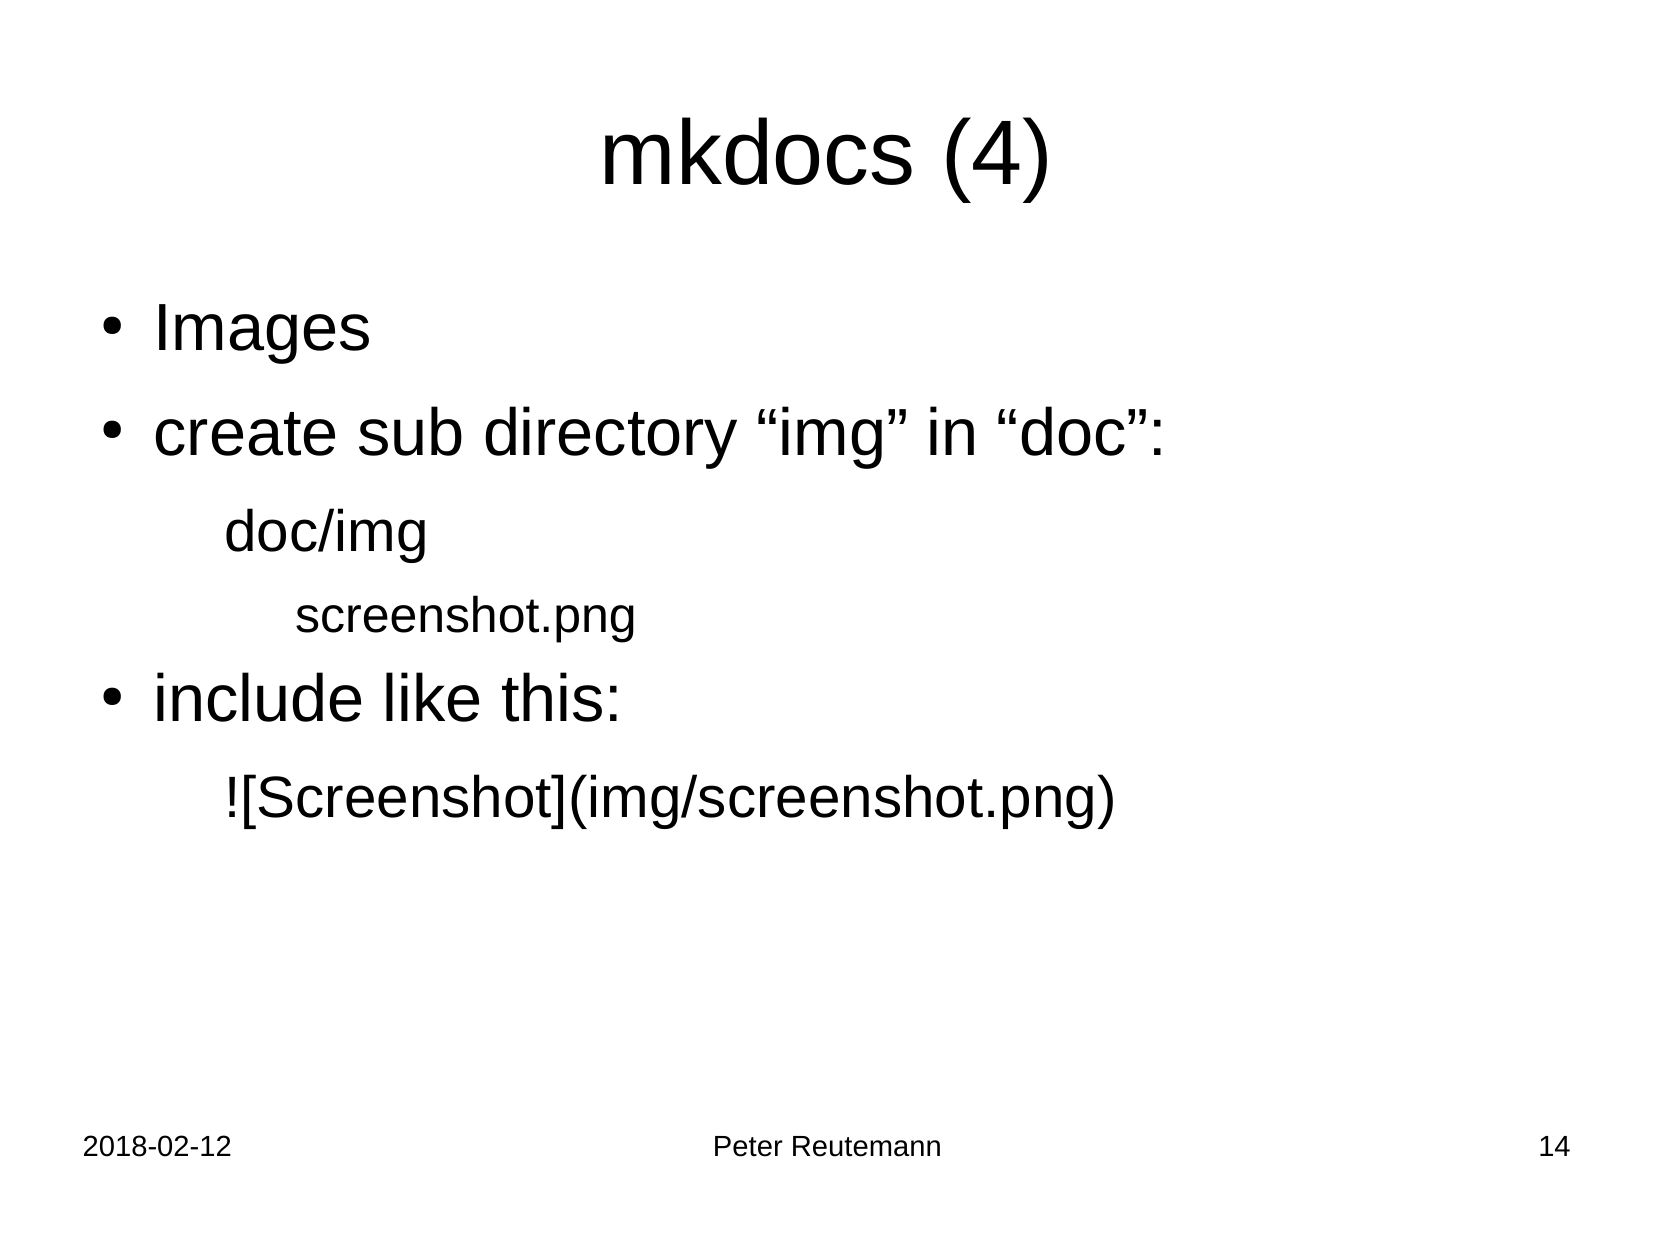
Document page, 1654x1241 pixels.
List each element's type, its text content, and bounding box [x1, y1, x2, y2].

list Images create sub directory “img” in “doc”: doc/img screenshot.png include like this: ![Screenshot](img/screenshot.png) [82, 290, 1538, 1010]
title mkdocs (4) [82, 49, 1571, 257]
